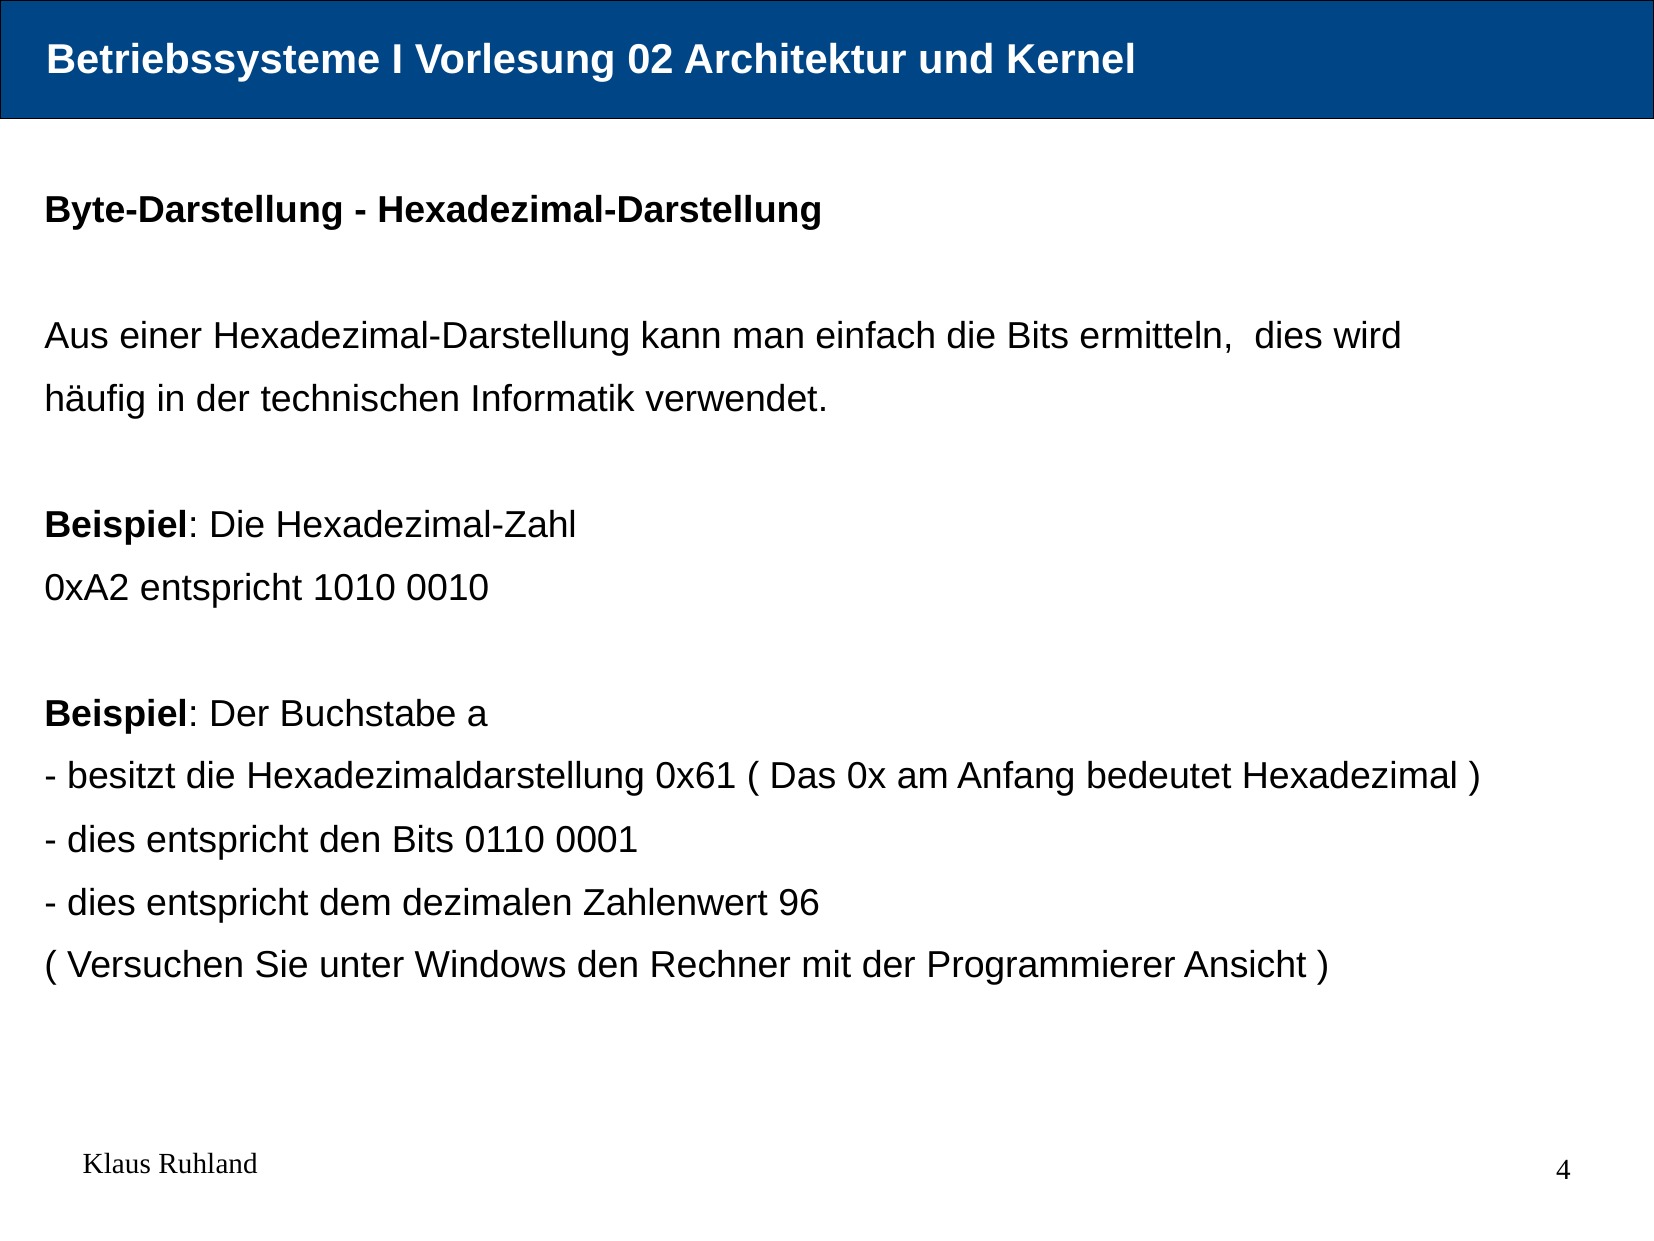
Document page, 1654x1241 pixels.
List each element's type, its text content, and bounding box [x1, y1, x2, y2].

text_box Byte-Darstellung - Hexadezimal-Darstellung Aus einer Hexadezimal-Darstellung kann man einfach die Bits ermitteln, dies wird häufig in der technischen Informatik verwendet. Beispiel: Die Hexadezimal-Zahl 0xA2 entspricht 1010 0010 Beispiel: Der Buchstabe a - besitzt die Hexadezimaldarstellung 0x61 ( Das 0x am Anfang bedeutet Hexadezimal ) - dies entspricht den Bits 0110 0001 - dies entspricht dem dezimalen Zahlenwert 96 ( Versuchen Sie unter Windows den Rechner mit der Programmierer Ansicht ) [29, 118, 1565, 1141]
